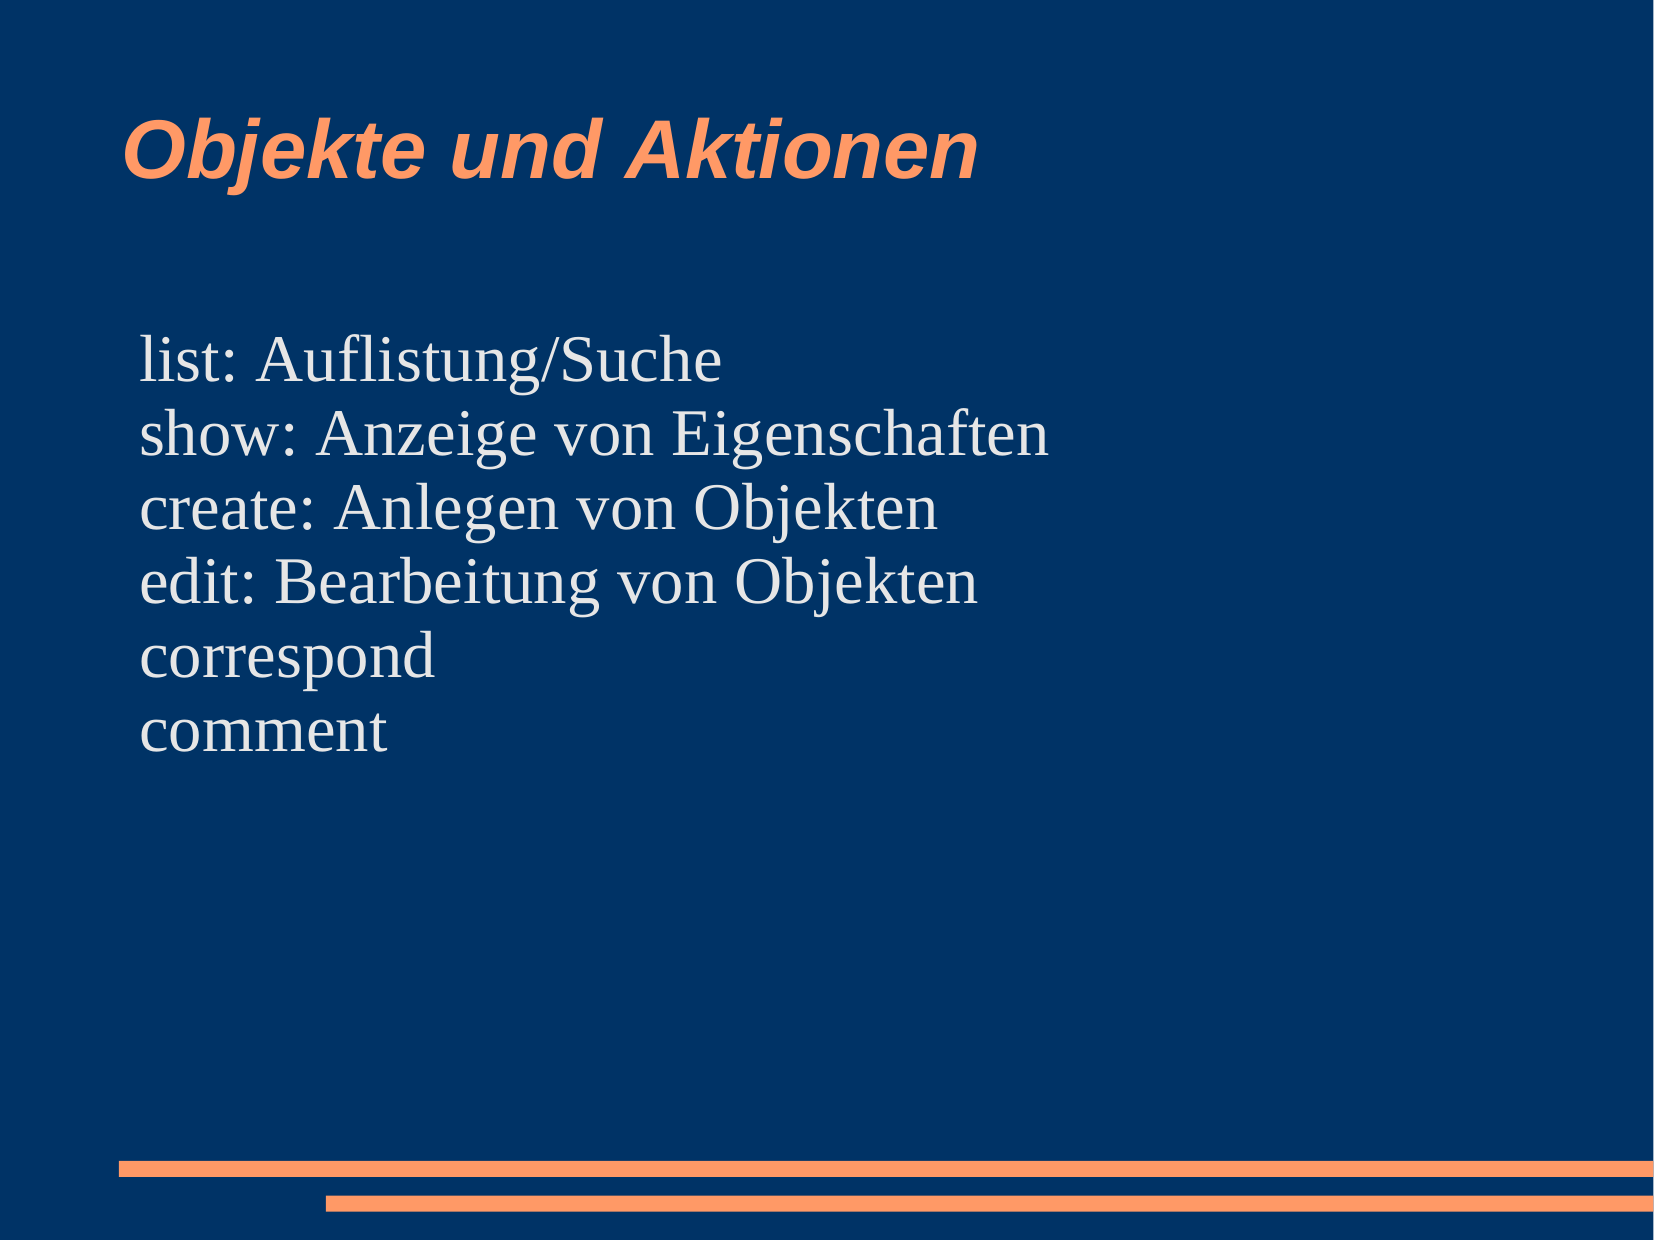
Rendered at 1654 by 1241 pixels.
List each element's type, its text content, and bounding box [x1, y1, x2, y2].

list list: Auflistung/Suche show: Anzeige von Eigenschaften create: Anlegen von Objekten edit: Bearbeitung von Objekten correspond comment [121, 322, 1561, 1133]
title Objekte und Aktionen [121, 46, 1534, 254]
